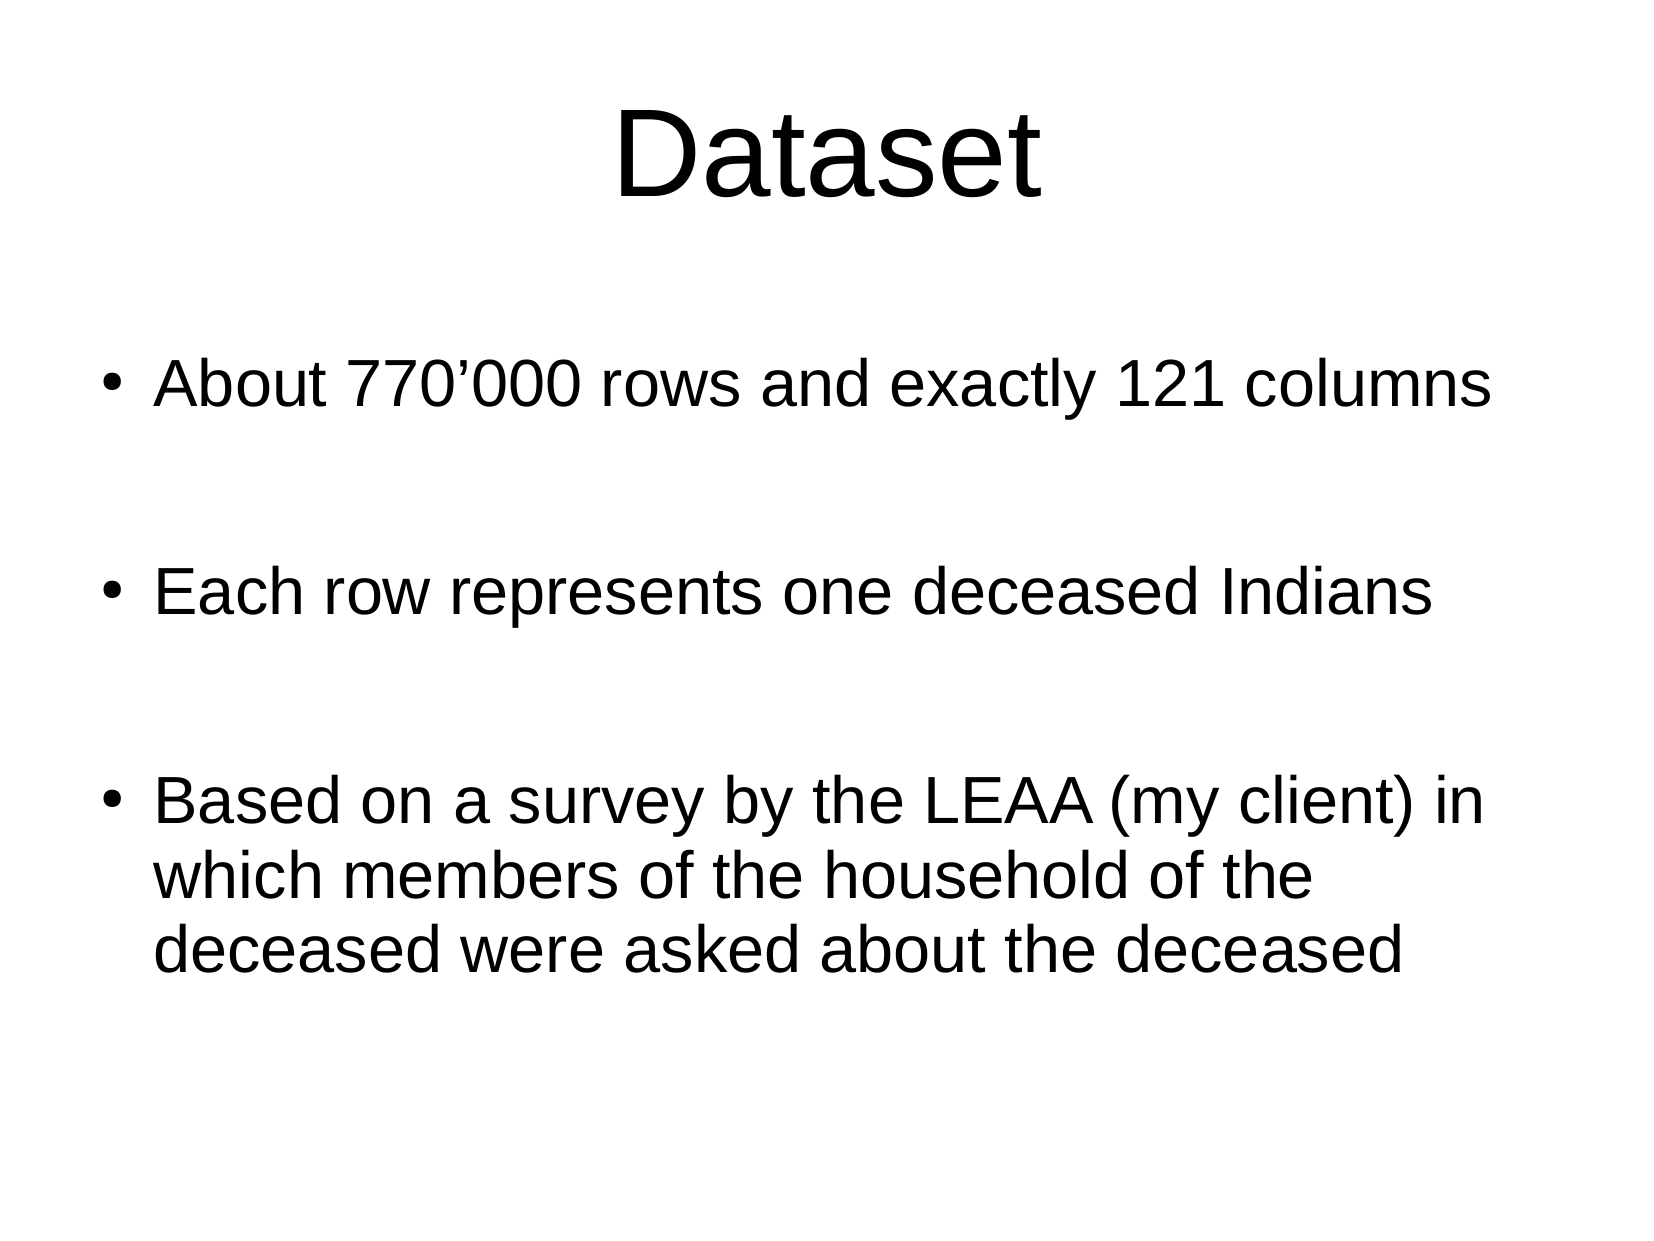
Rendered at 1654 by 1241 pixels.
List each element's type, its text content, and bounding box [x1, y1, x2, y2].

list About 770’000 rows and exactly 121 columns Each row represents one deceased Indians Based on a survey by the LEAA (my client) in which members of the household of the deceased were asked about the deceased [82, 345, 1571, 1066]
title Dataset [82, 49, 1571, 257]
